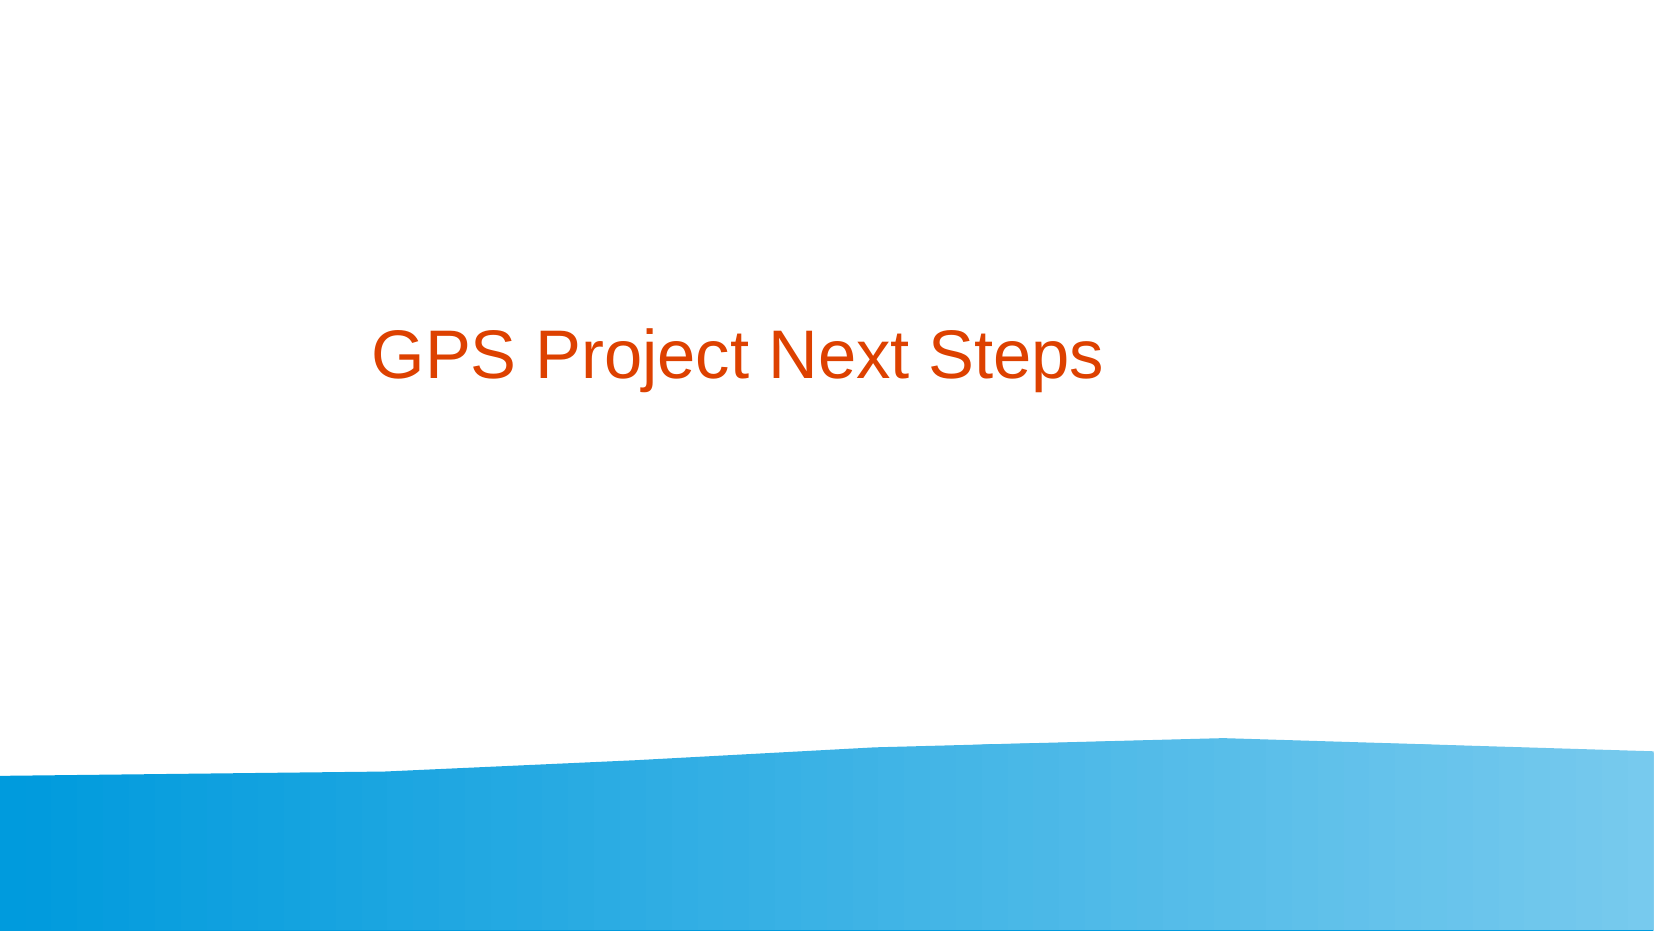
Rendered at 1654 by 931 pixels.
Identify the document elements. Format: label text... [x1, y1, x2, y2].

title GPS Project Next Steps [0, 265, 1477, 443]
